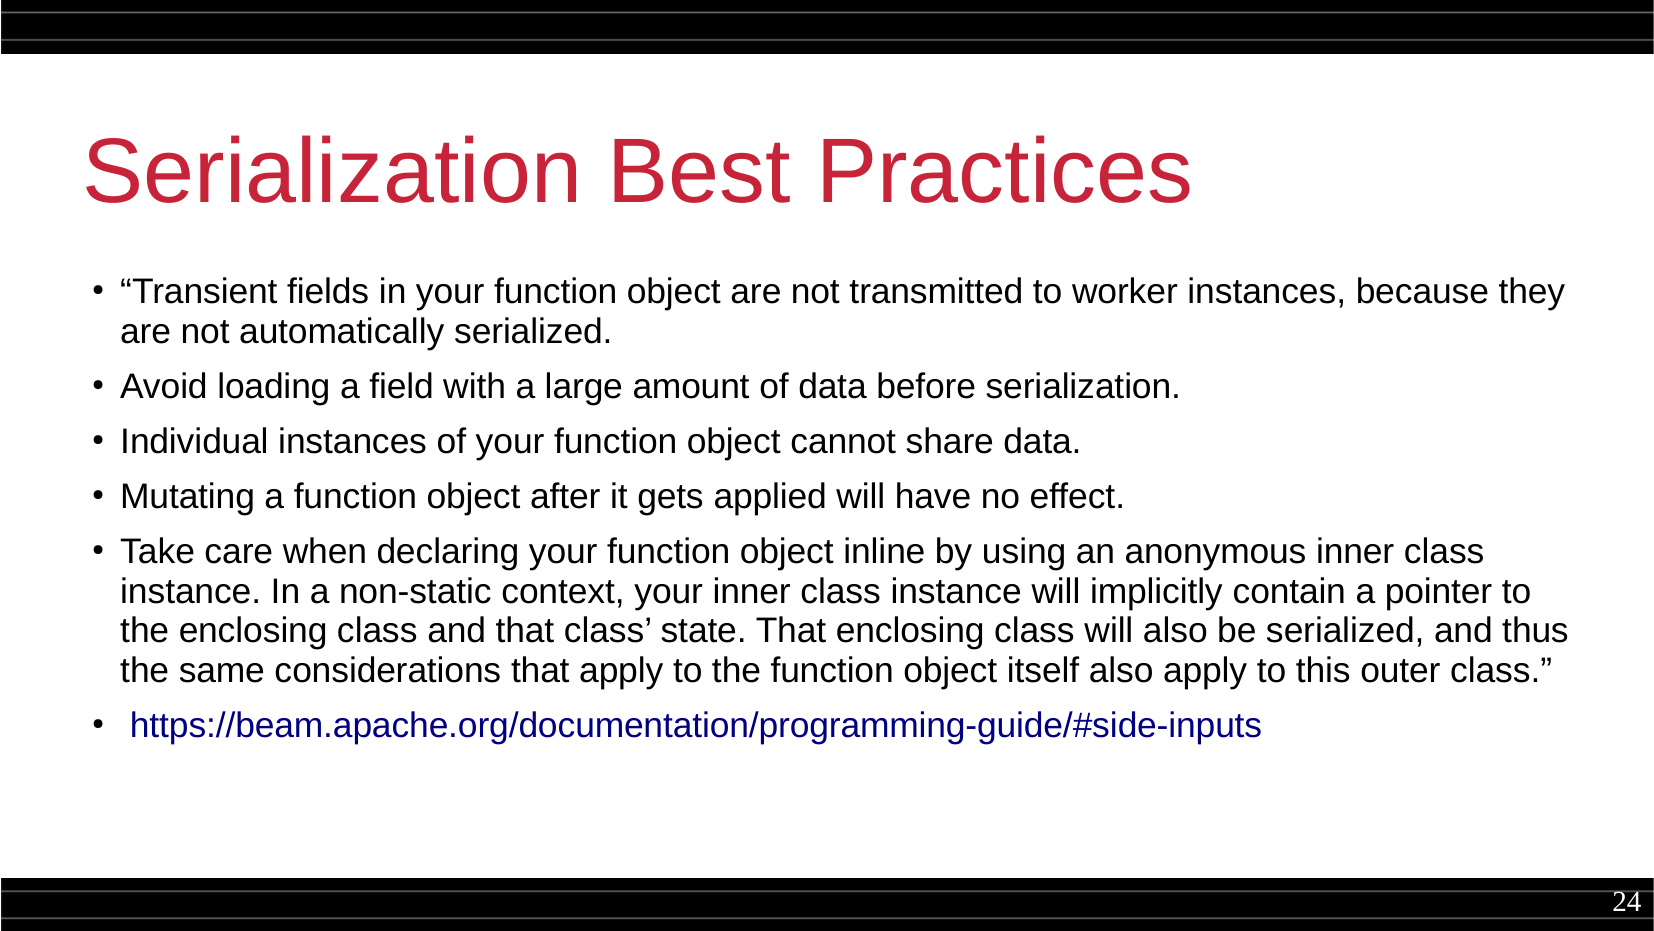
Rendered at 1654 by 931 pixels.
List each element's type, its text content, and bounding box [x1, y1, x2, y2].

title Serialization Best Practices [82, 92, 1571, 249]
picture [1, 0, 1654, 54]
picture [1, 878, 1654, 931]
list “Transient fields in your function object are not transmitted to worker instances, because they are not automatically serialized. Avoid loading a field with a large amount of data before serialization. Individual instances of your function object cannot share data. Mutating a function object after it gets applied will have no effect. Take care when declaring your function object inline by using an anonymous inner class instance. In a non-static context, your inner class instance will implicitly contain a pointer to the enclosing class and that class’ state. That enclosing class will also be serialized, and thus the same considerations that apply to the function object itself also apply to this outer class.” https://beam.apache.org/documentation/programming-guide/#side-inputs [82, 271, 1571, 758]
